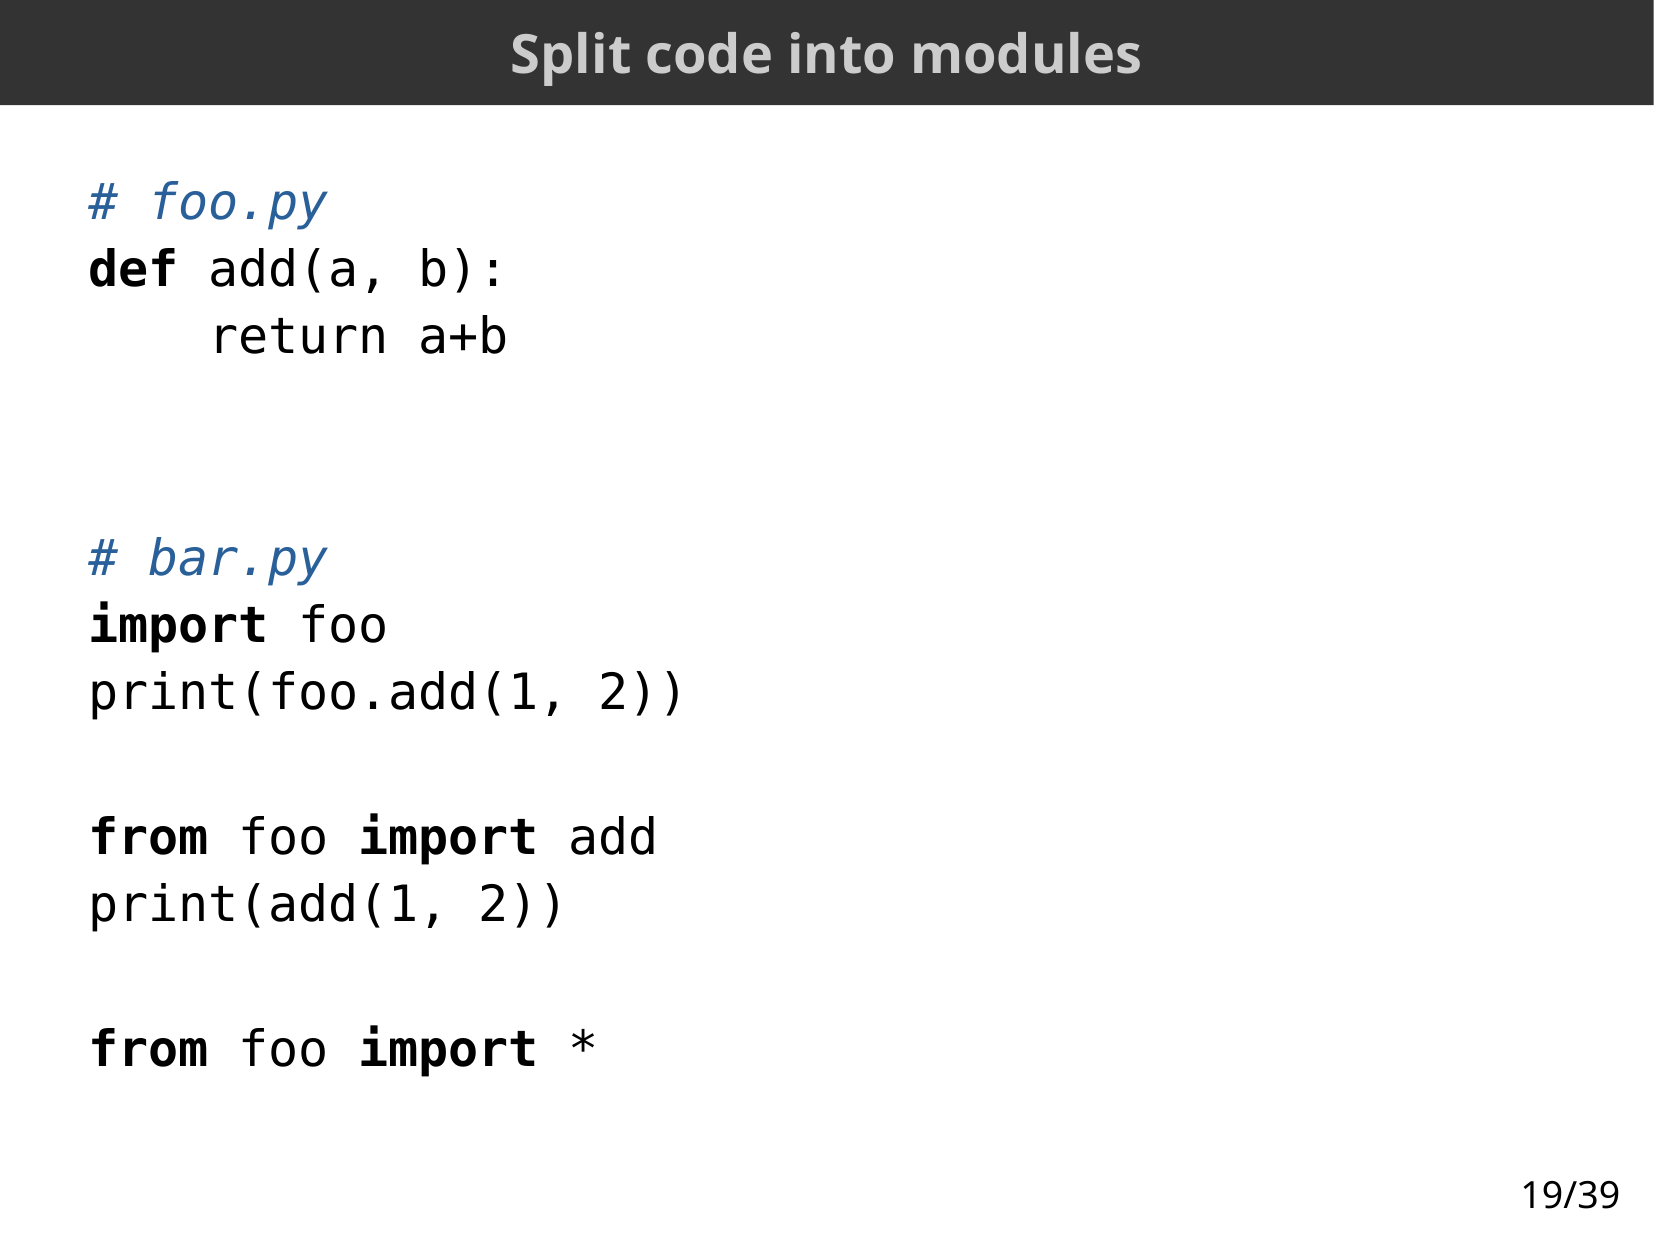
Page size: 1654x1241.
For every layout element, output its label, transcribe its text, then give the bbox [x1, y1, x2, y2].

list # foo.py def add(a, b): return a+b # bar.py import foo print(foo.add(1, 2)) from foo import add print(add(1, 2)) from foo import * [0, 105, 1654, 1241]
title Split code into modules [0, 0, 1654, 105]
